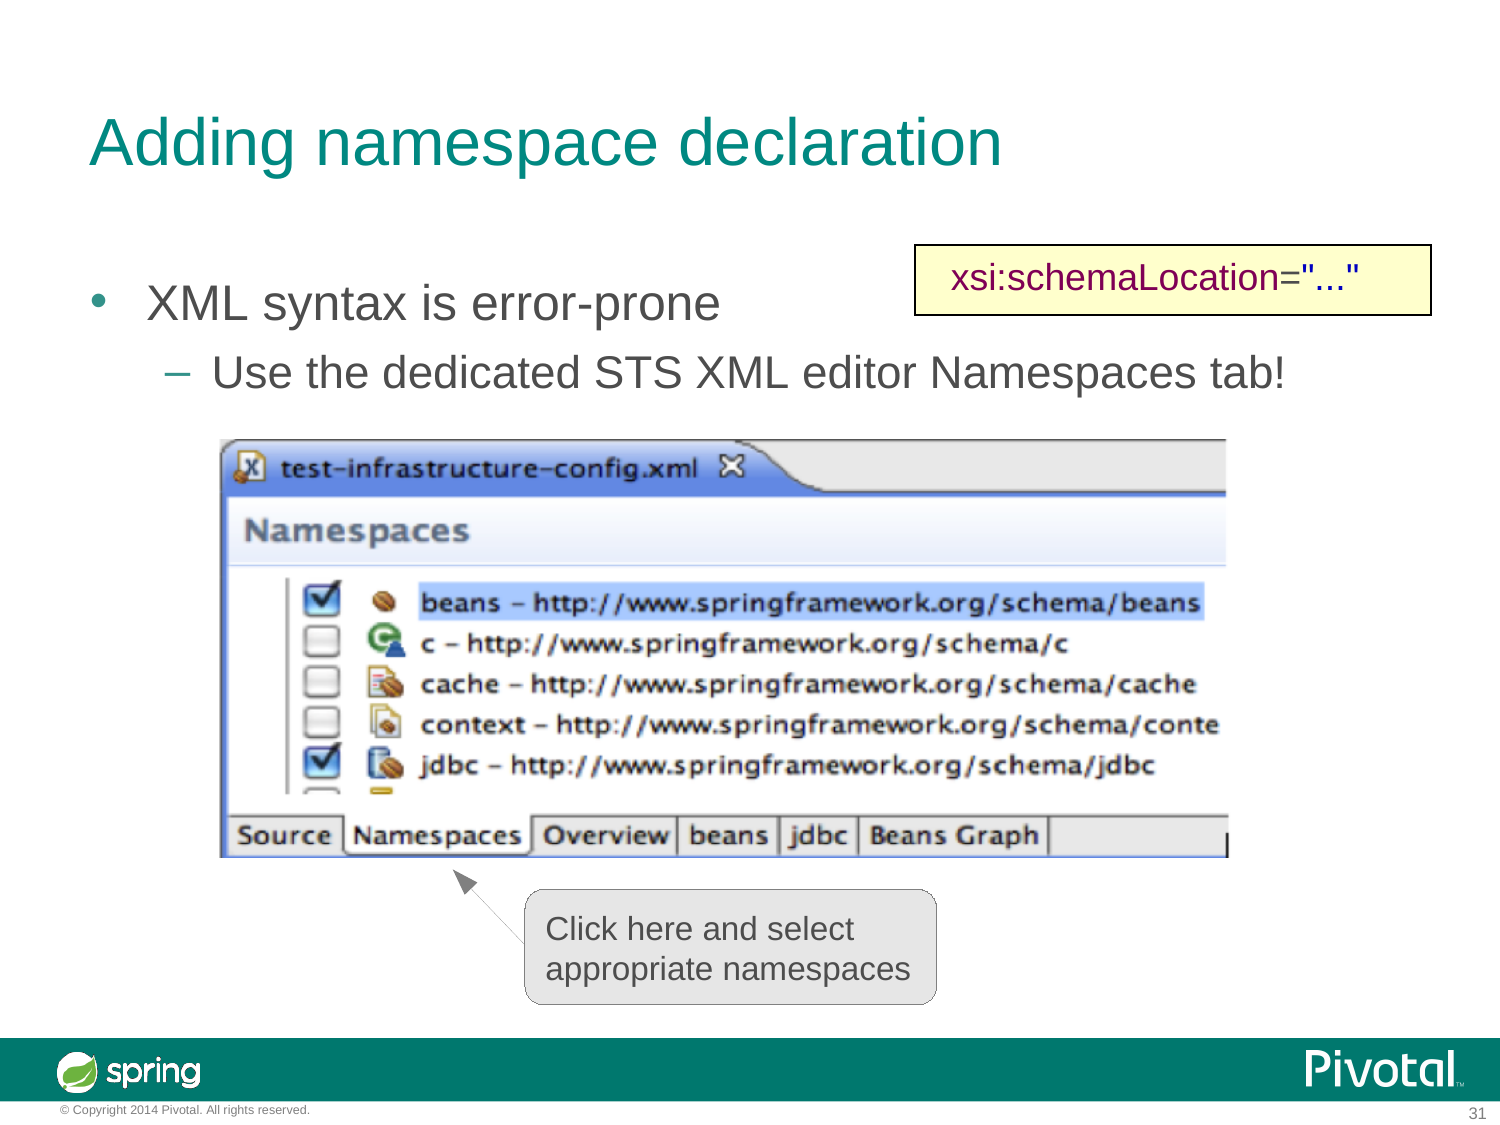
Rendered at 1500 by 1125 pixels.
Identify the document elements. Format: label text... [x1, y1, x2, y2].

picture [218, 439, 1233, 858]
picture [32, 1041, 210, 1103]
picture [1306, 1050, 1464, 1087]
list XML syntax is error-prone Use the dedicated STS XML editor Namespaces tab! [75, 262, 1426, 1005]
text_box Click here and select appropriate namespaces [524, 889, 937, 1005]
title Adding namespace declaration [75, 45, 1426, 233]
text_box xsi:schemaLocation="..." [915, 245, 1432, 315]
